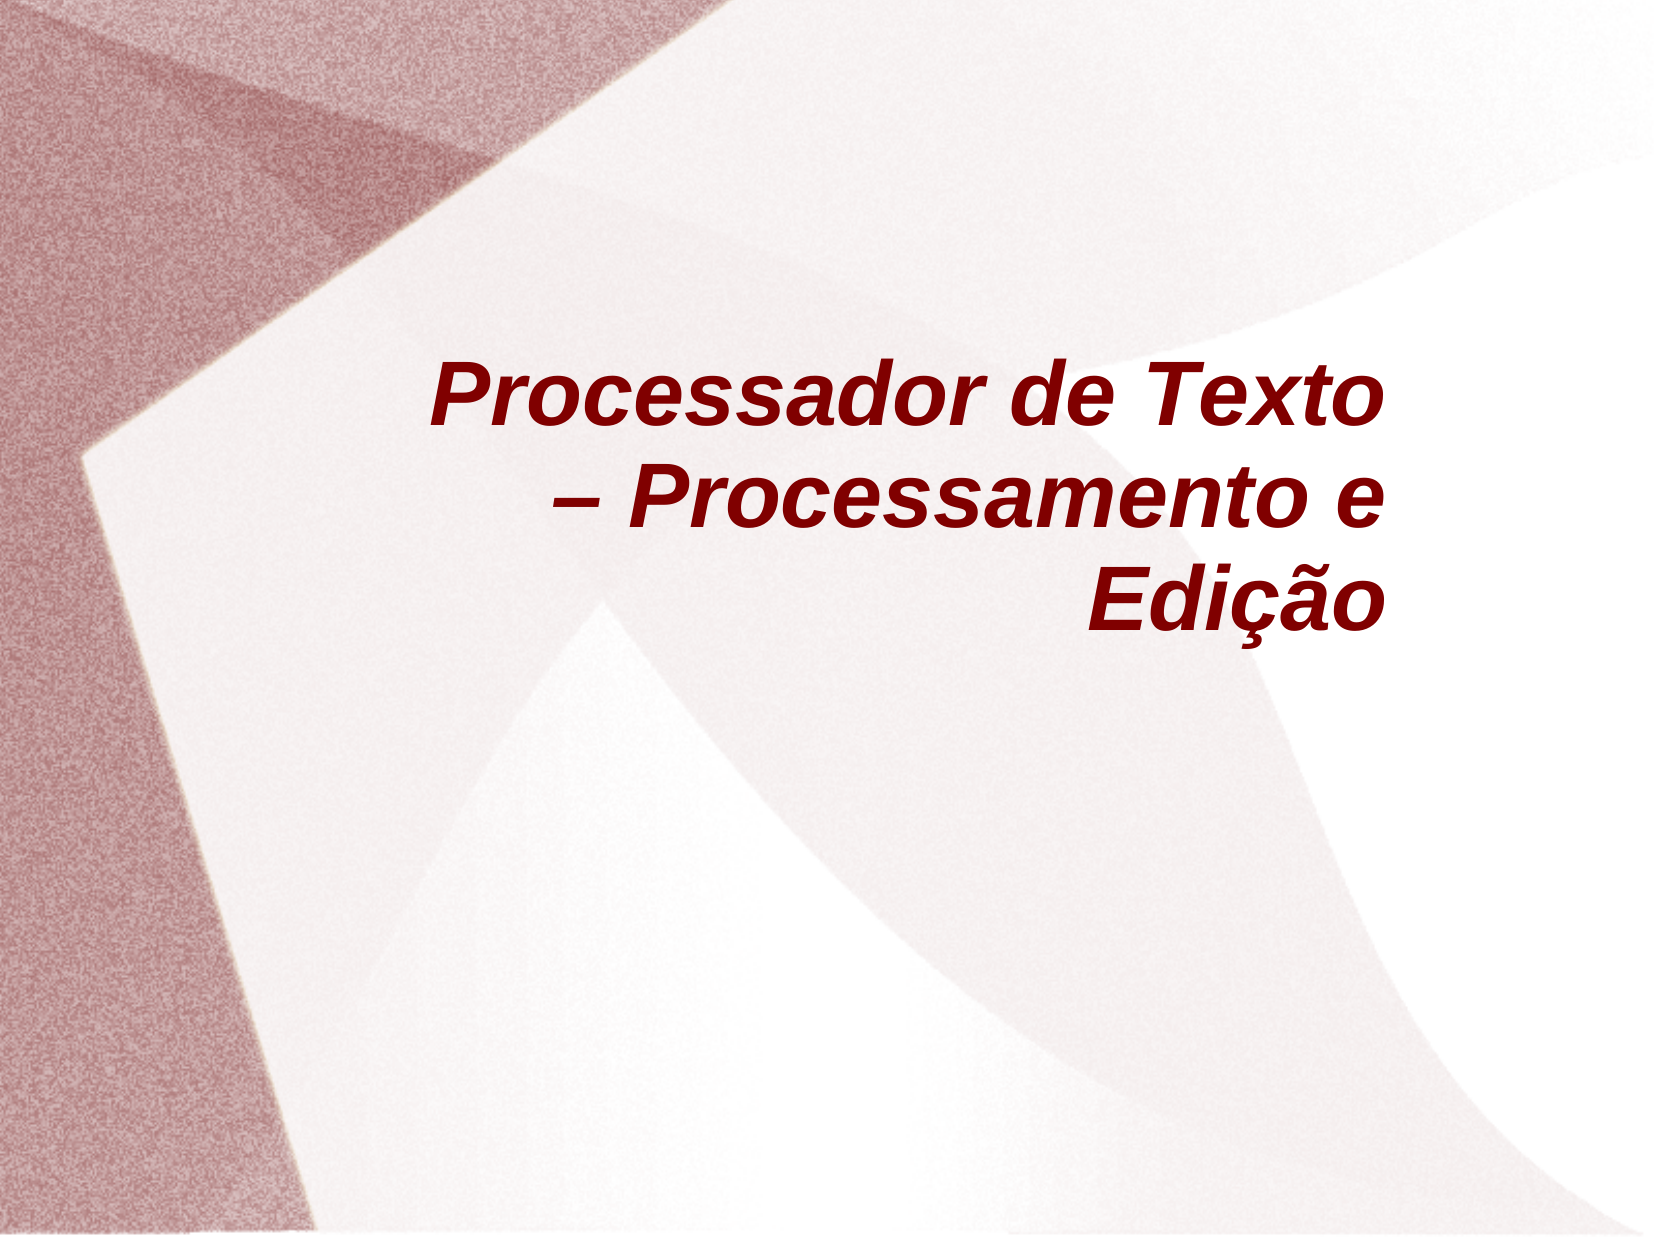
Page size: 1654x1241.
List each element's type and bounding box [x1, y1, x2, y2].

list [324, 290, 1601, 901]
picture [0, 0, 1654, 1241]
